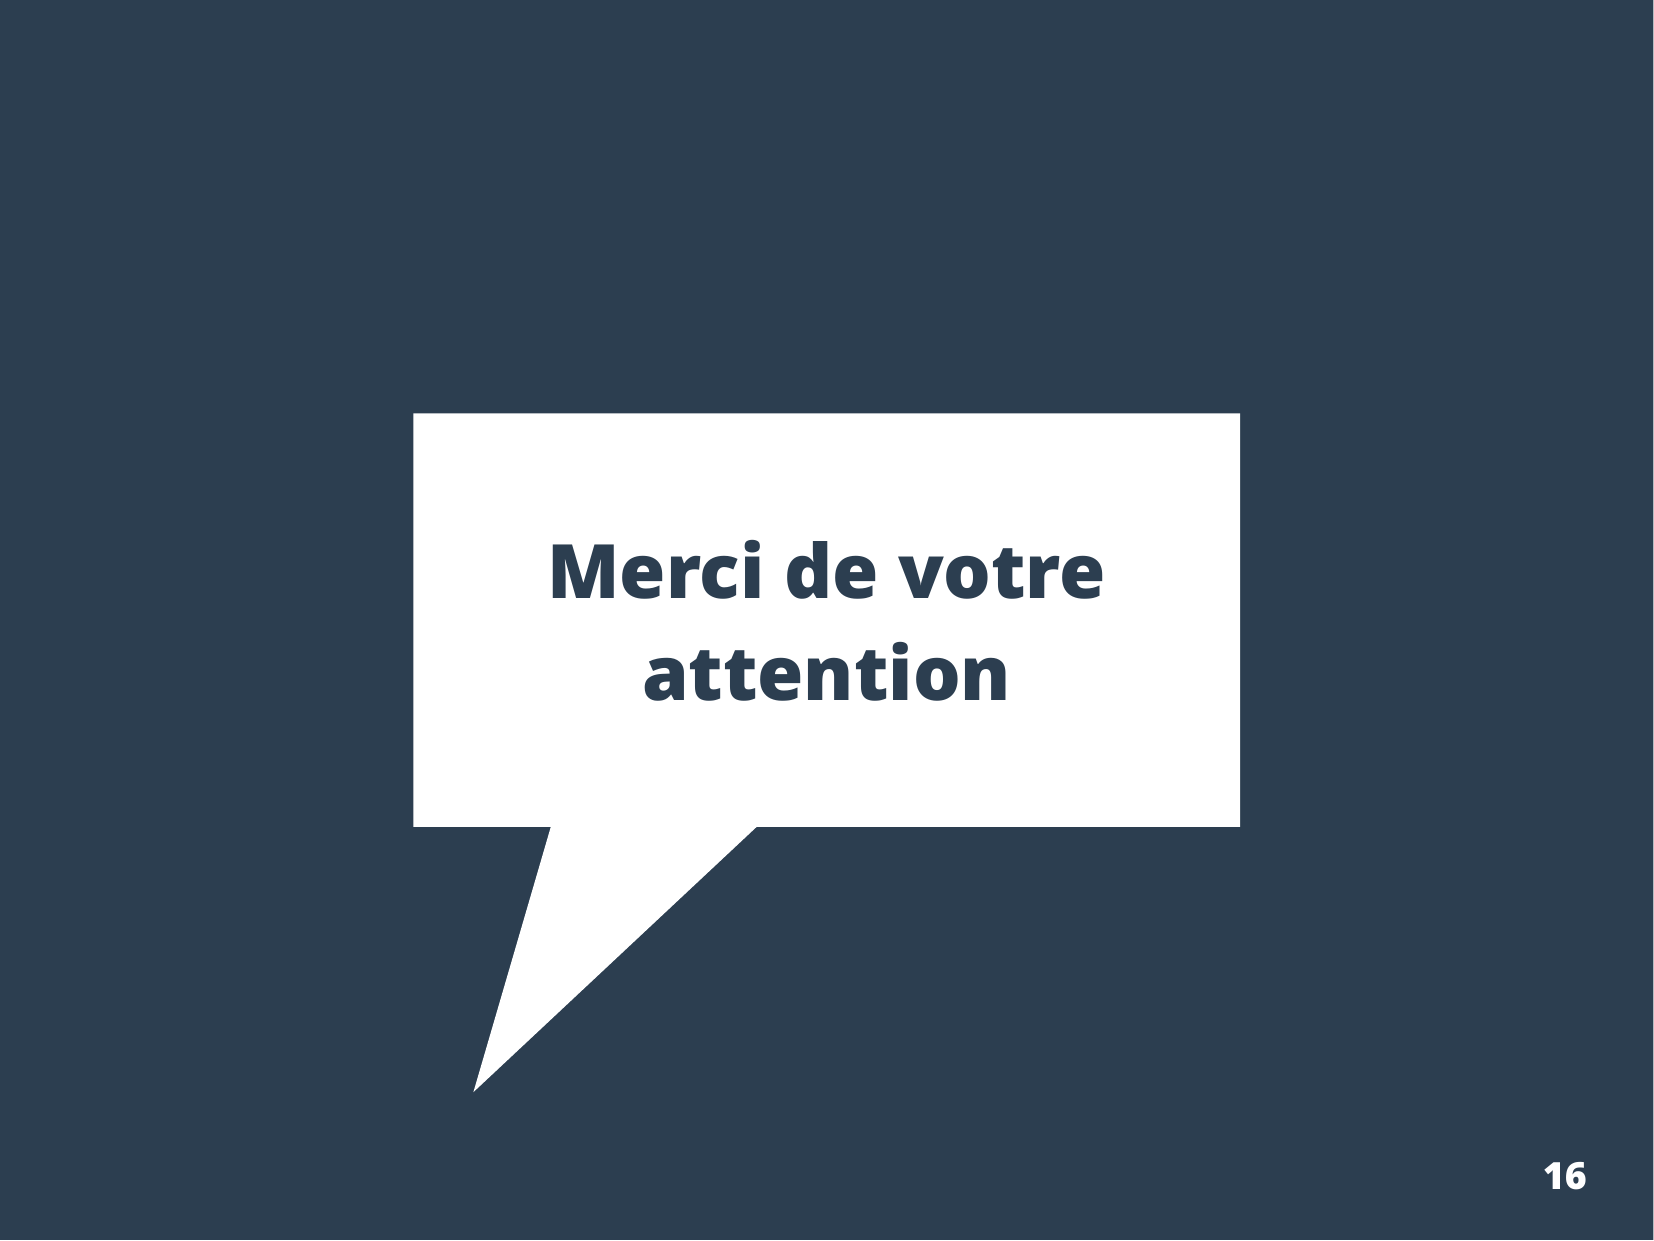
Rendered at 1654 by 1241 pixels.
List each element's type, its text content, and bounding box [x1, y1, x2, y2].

title Merci de votre attention [442, 442, 1211, 798]
